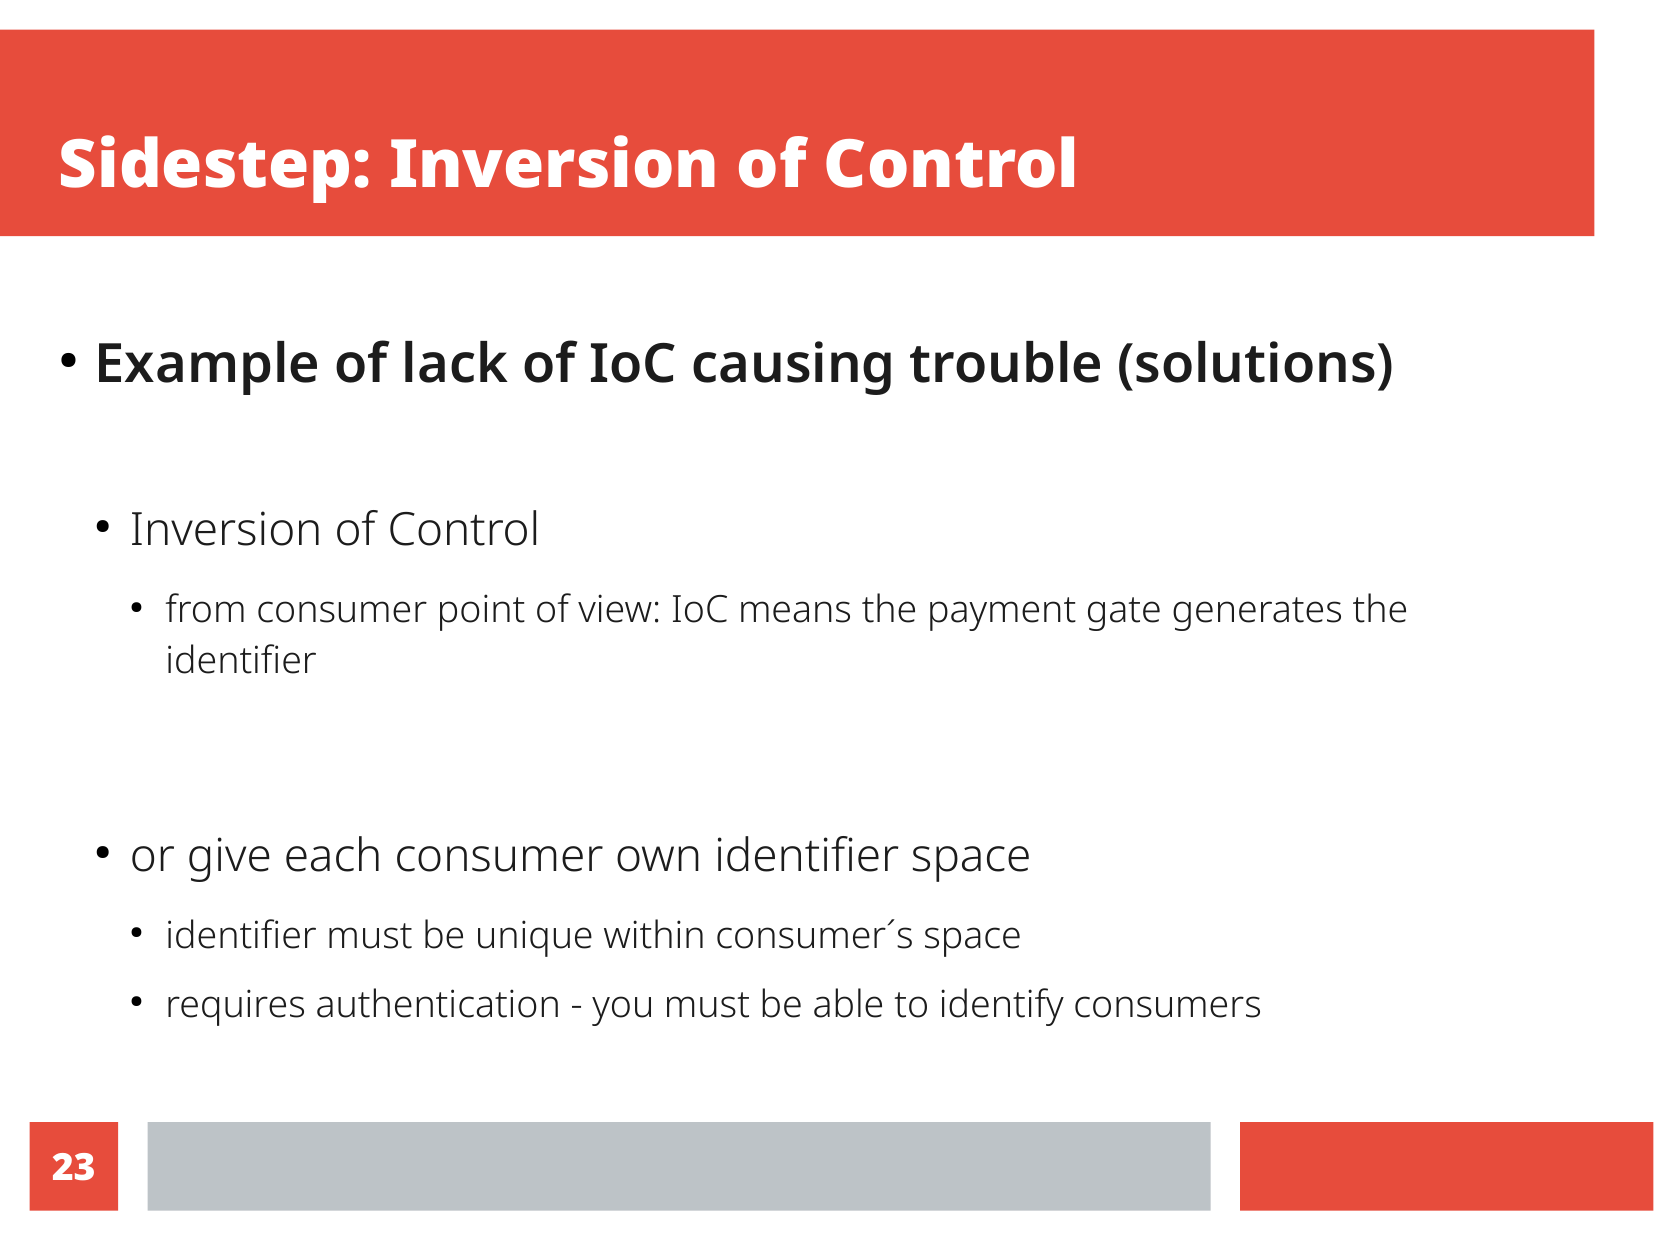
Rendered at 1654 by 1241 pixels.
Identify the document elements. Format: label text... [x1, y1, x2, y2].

title Sidestep: Inversion of Control [59, 59, 1595, 207]
list Example of lack of IoC causing trouble (solutions) Inversion of Control from consumer point of view: IoC means the payment gate generates the identifier or give each consumer own identifier space identifier must be unique within consumer´s space requires authentication - you must be able to identify consumers [59, 324, 1565, 1093]
